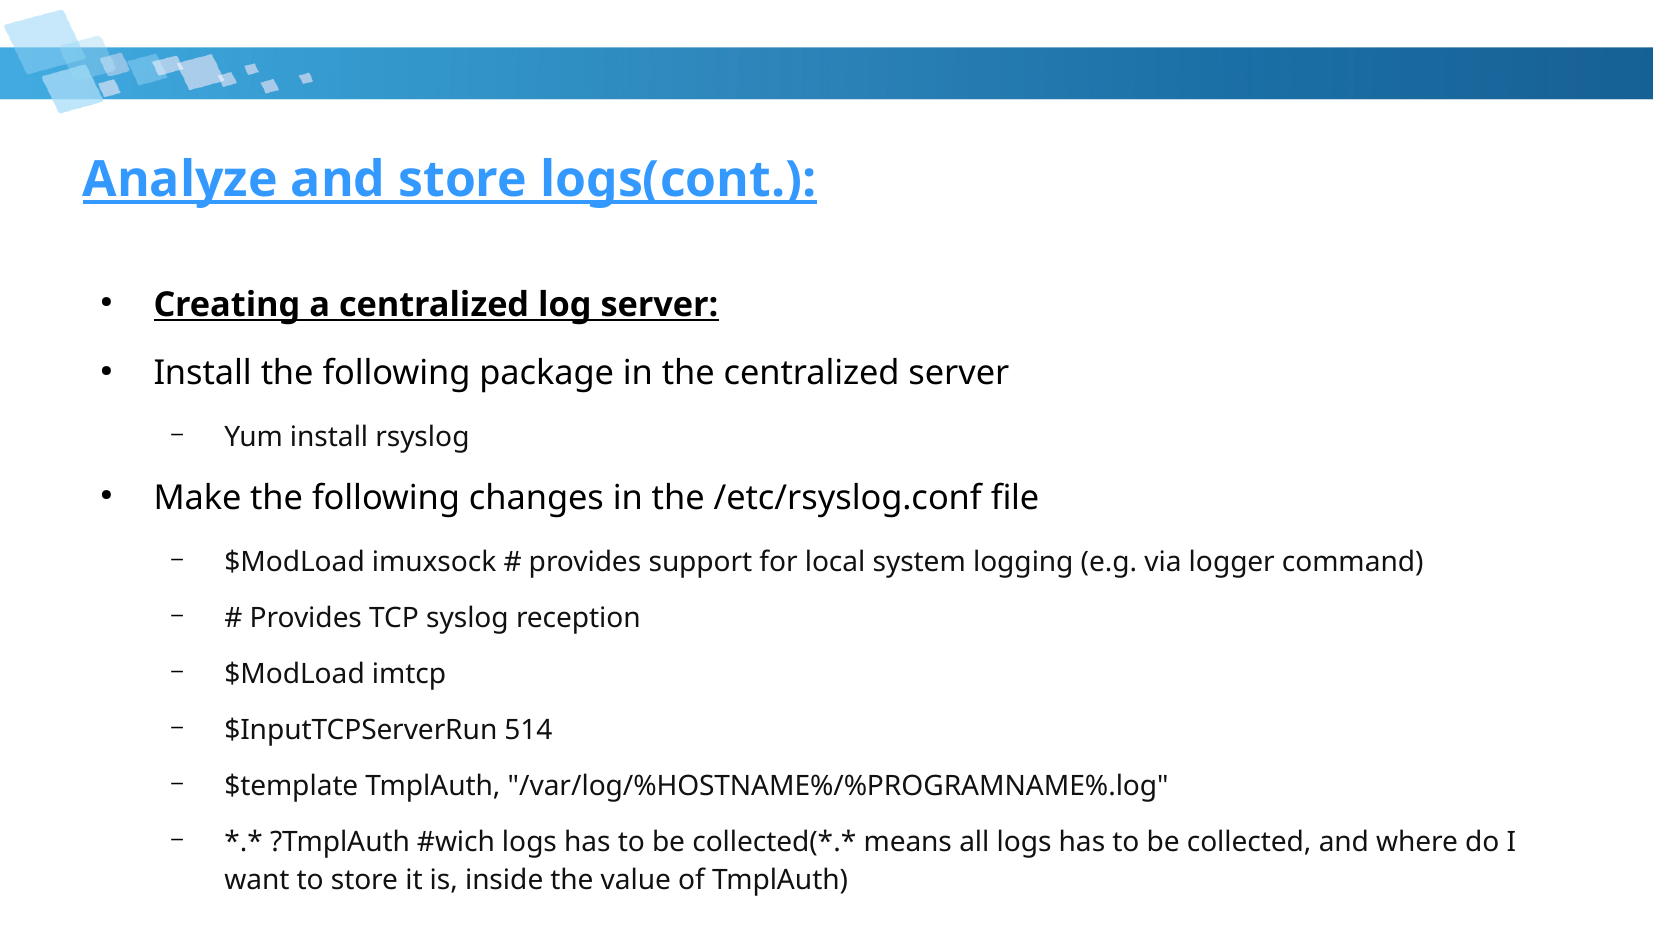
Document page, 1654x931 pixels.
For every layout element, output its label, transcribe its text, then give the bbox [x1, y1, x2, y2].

list Creating a centralized log server: Install the following package in the centralized server Yum install rsyslog Make the following changes in the /etc/rsyslog.conf file $ModLoad imuxsock # provides support for local system logging (e.g. via logger command) # Provides TCP syslog reception $ModLoad imtcp $InputTCPServerRun 514 $template TmplAuth, "/var/log/%HOSTNAME%/%PROGRAMNAME%.log" *.* ?TmplAuth #wich logs has to be collected(*.* means all logs has to be collected, and where do I want to store it is, inside the value of TmplAuth) [82, 279, 1571, 832]
title Analyze and store logs(cont.): [82, 99, 1571, 255]
picture [0, 0, 1653, 929]
